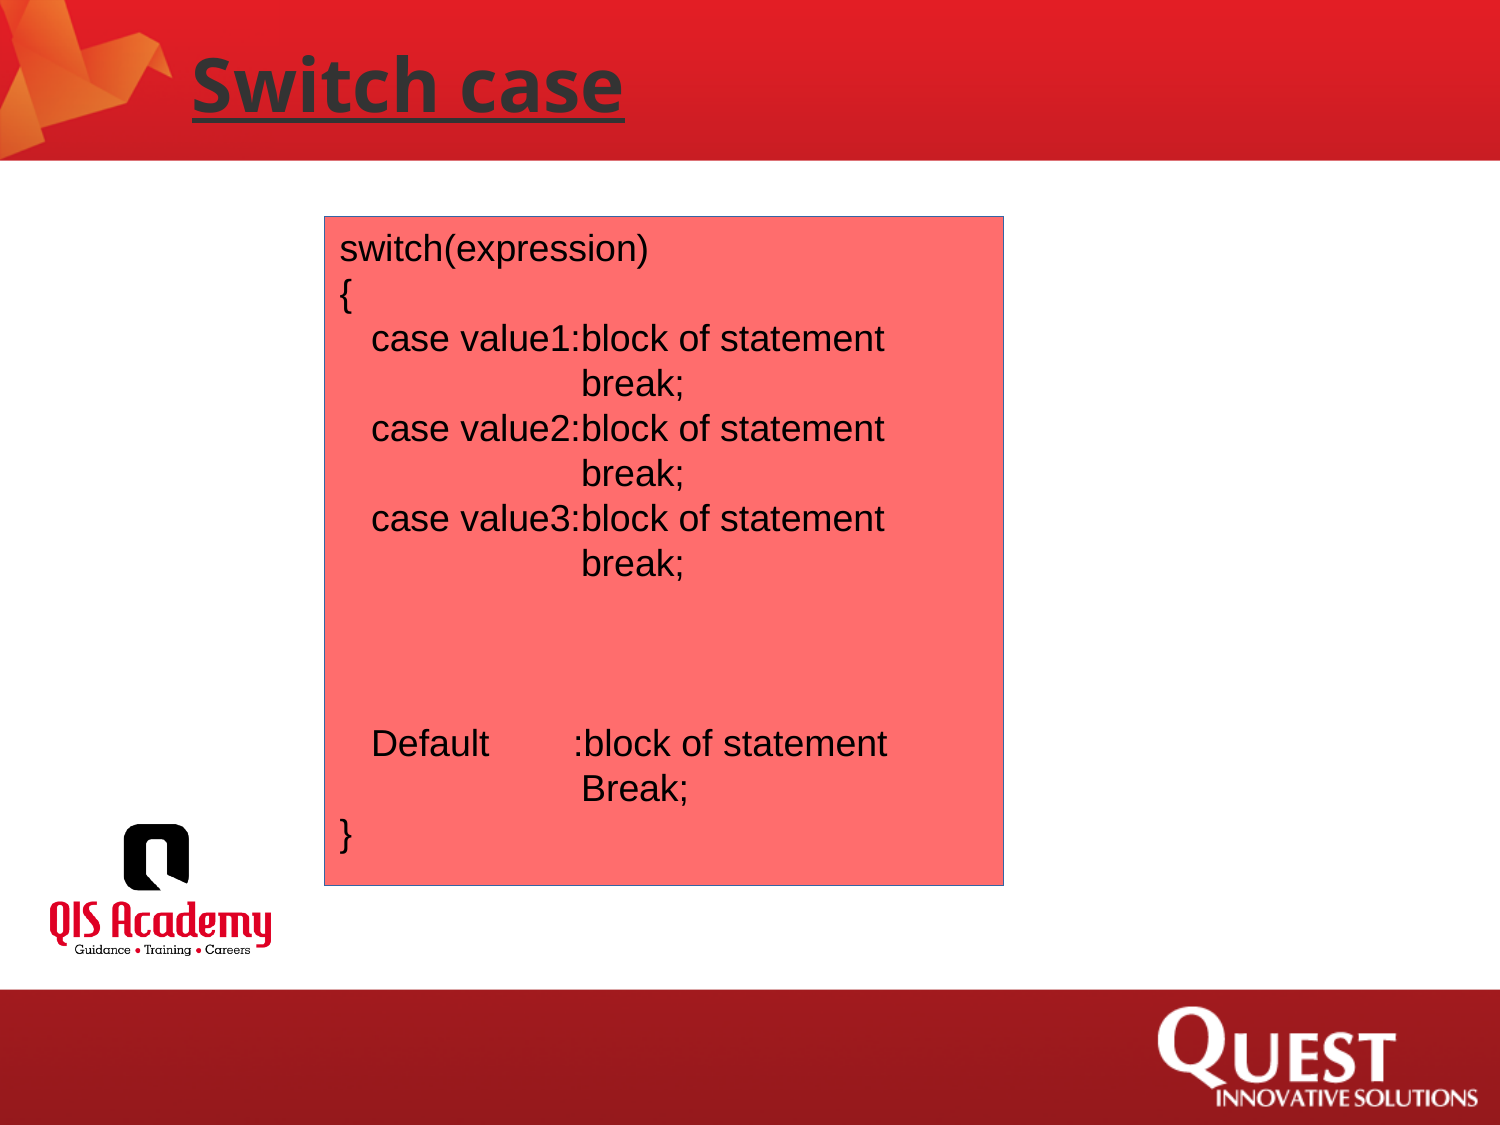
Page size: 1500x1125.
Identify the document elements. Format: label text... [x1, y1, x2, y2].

picture [0, 0, 1500, 1125]
text_box switch(expression) { case value1:block of statement break; case value2:block of statement break; case value3:block of statement break; Default :block of statement Break; } [324, 216, 1004, 886]
title Switch case [177, 29, 1500, 218]
